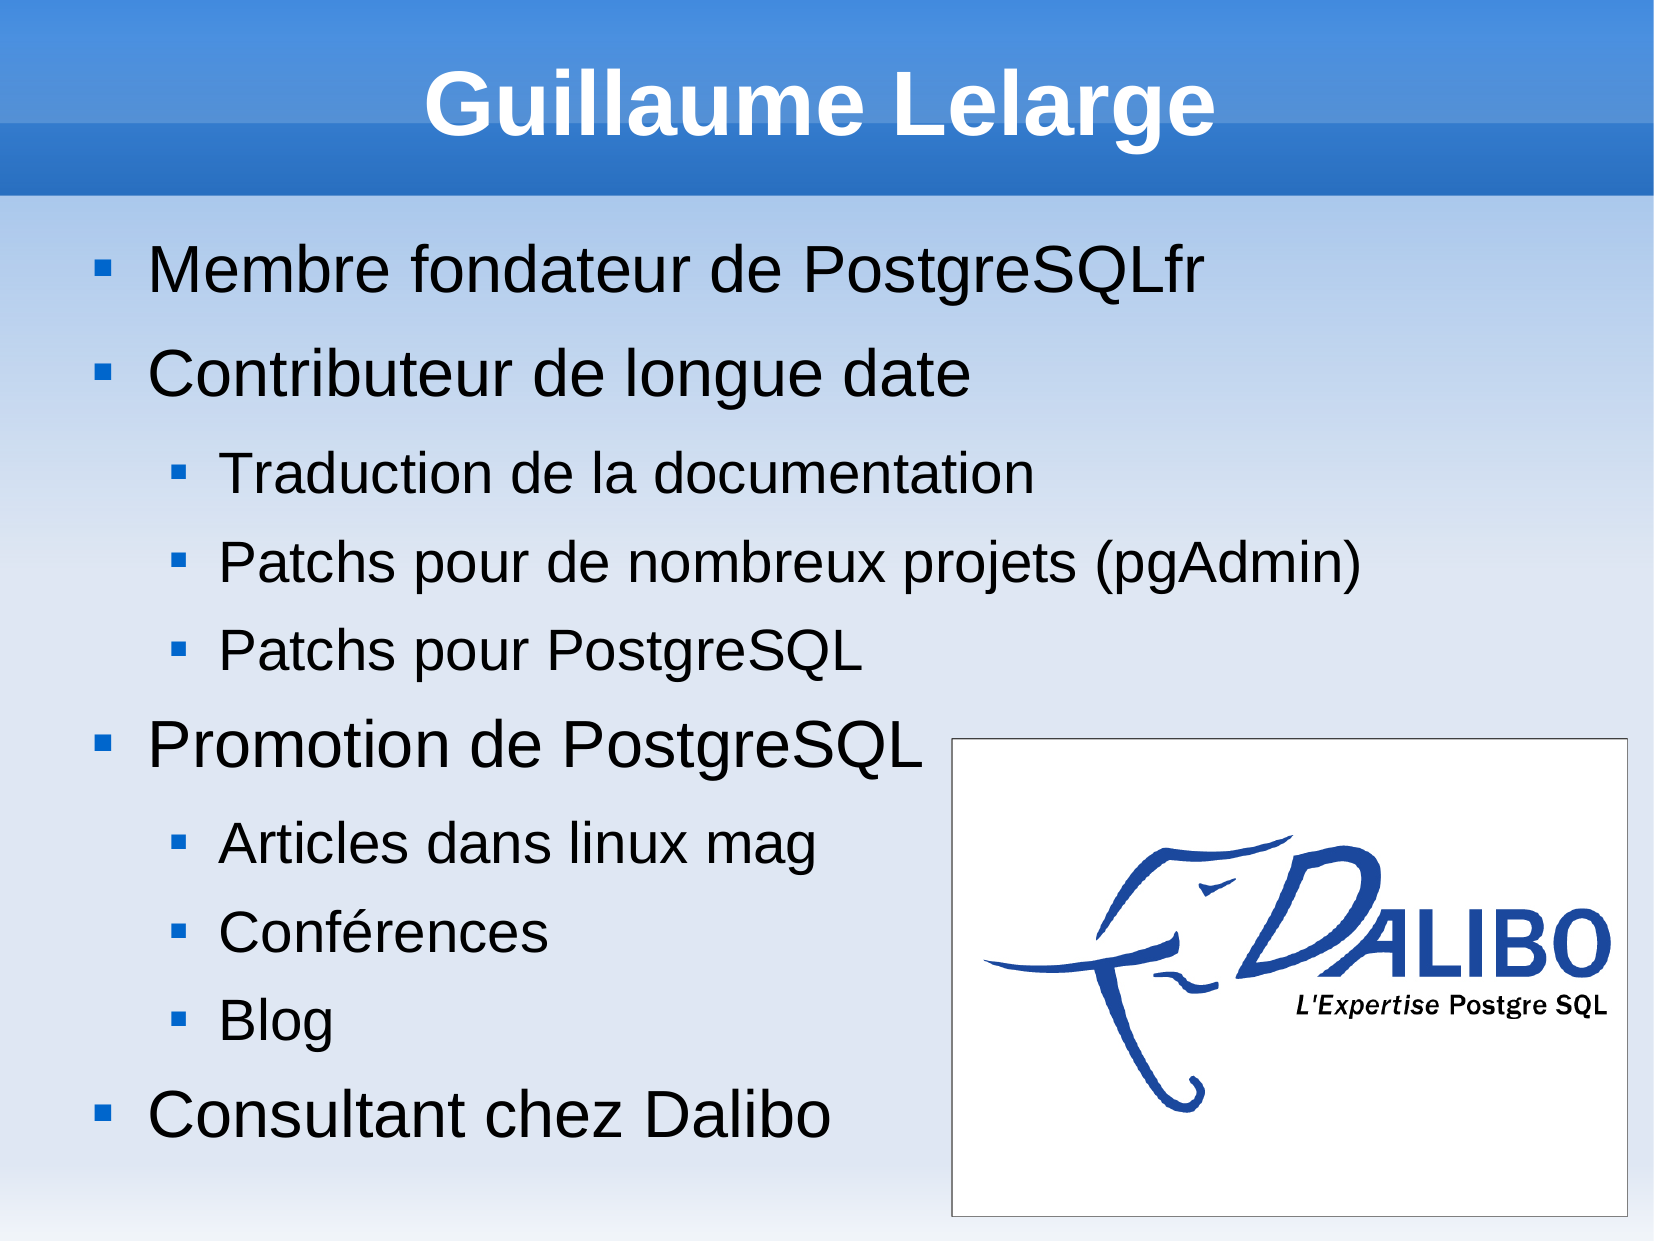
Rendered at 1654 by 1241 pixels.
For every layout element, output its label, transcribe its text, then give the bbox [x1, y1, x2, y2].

picture [0, 0, 1654, 1241]
list Membre fondateur de PostgreSQLfr Contributeur de longue date Traduction de la documentation Patchs pour de nombreux projets (pgAdmin) Patchs pour PostgreSQL Promotion de PostgreSQL Articles dans linux mag Conférences Blog Consultant chez Dalibo [76, 232, 1565, 1152]
title Guillaume Lelarge [76, 7, 1565, 200]
